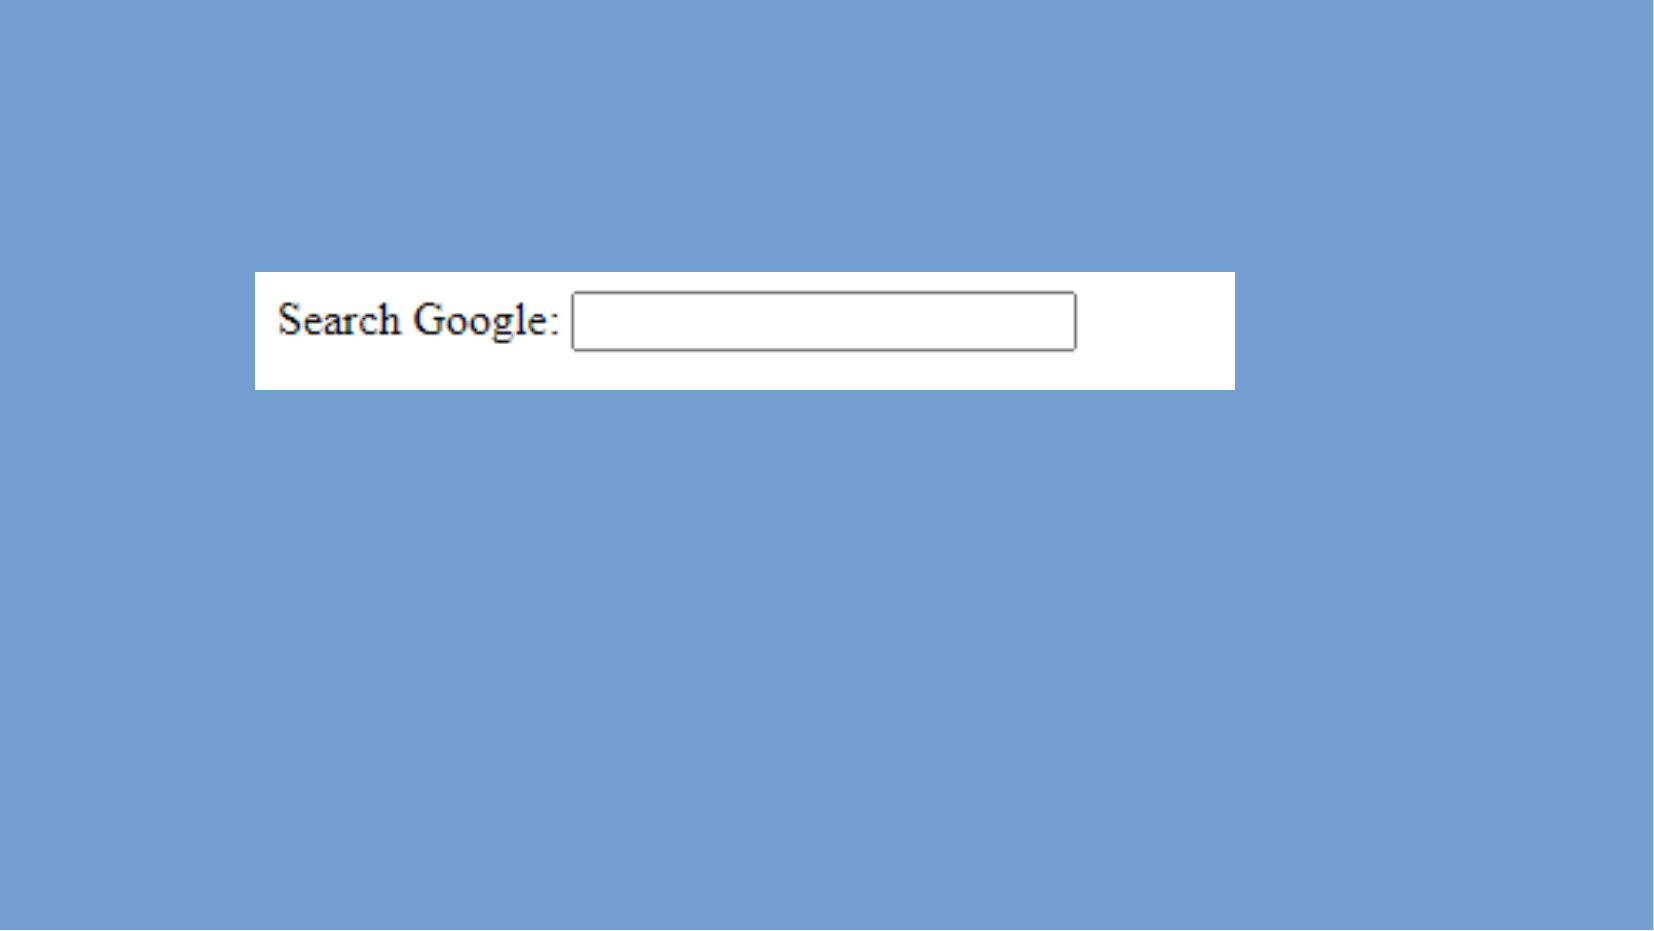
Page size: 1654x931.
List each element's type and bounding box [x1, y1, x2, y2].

picture [255, 272, 1235, 391]
